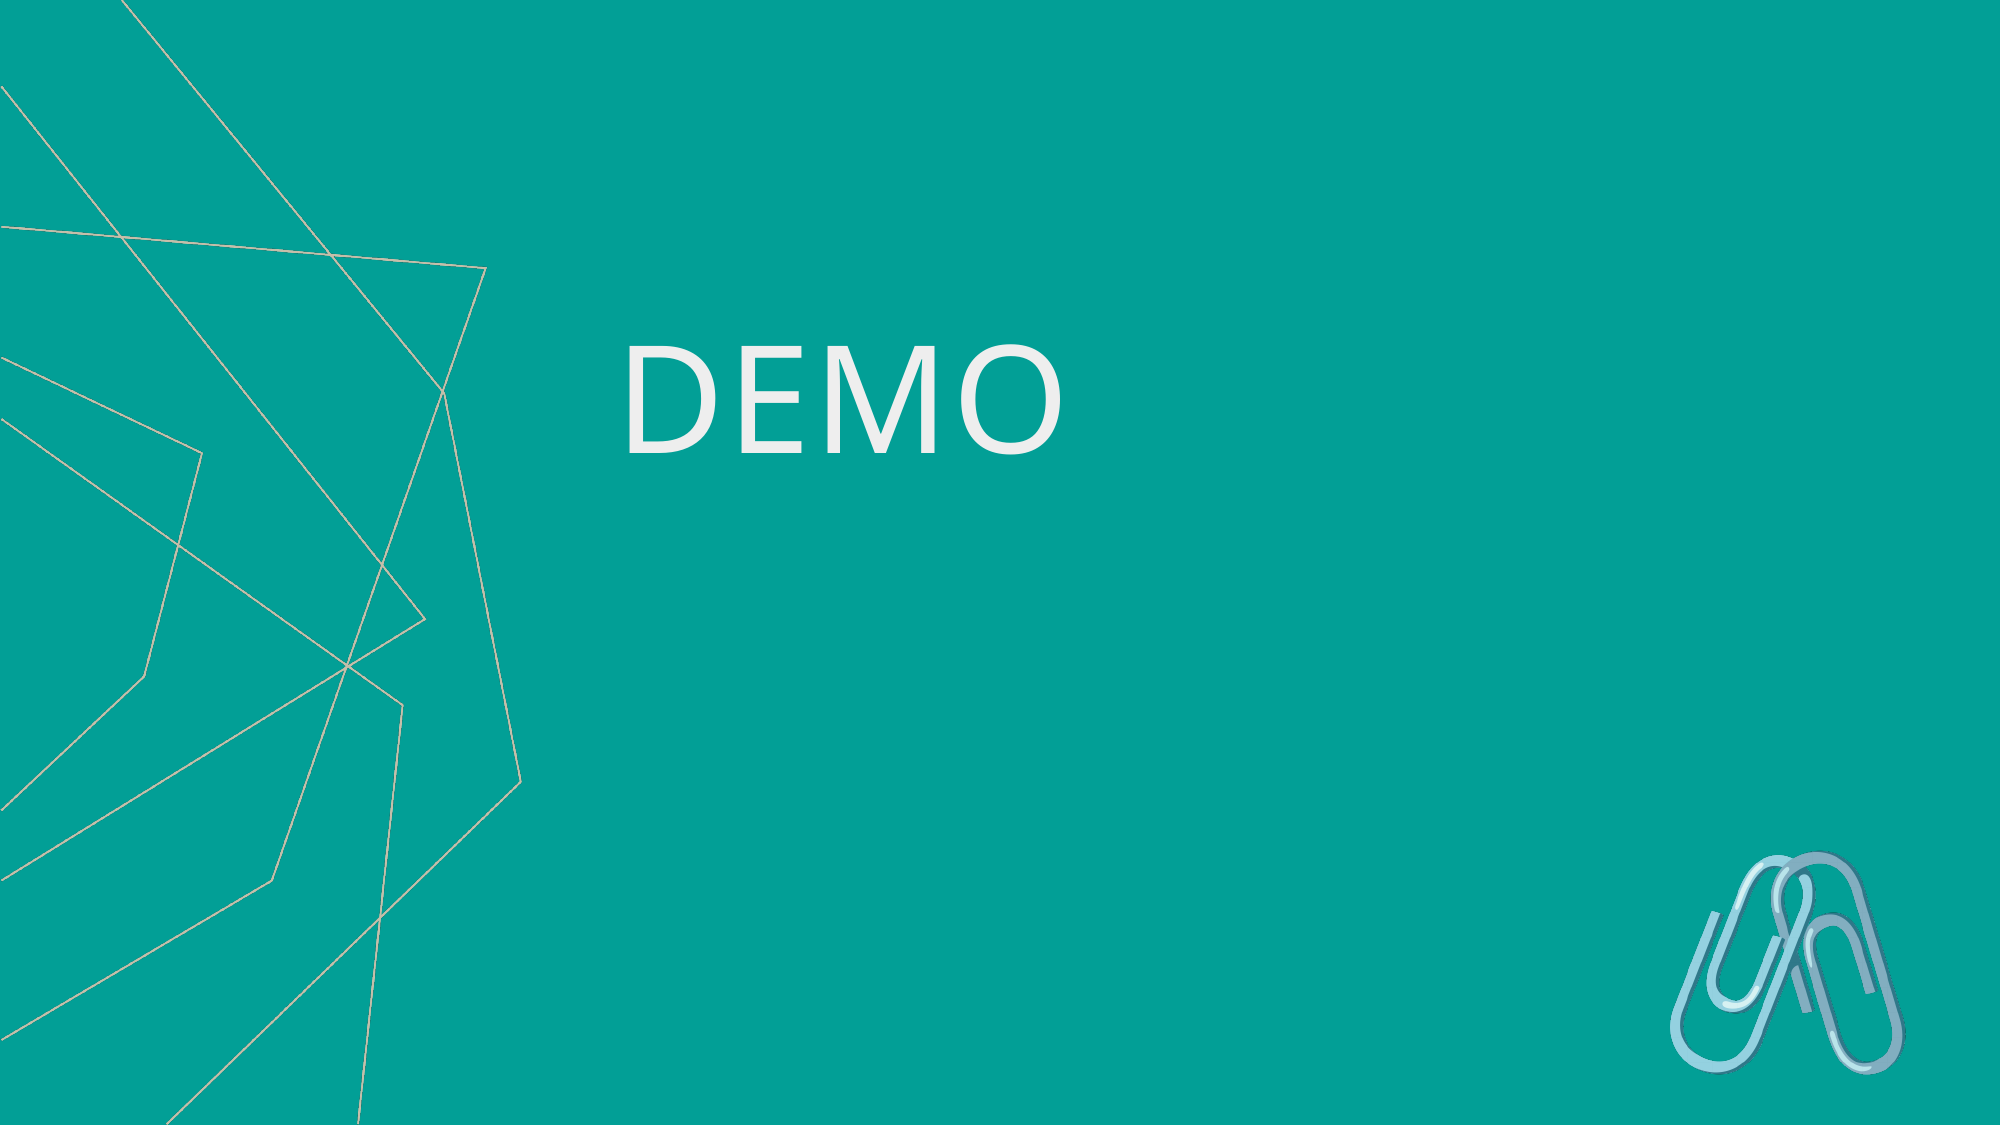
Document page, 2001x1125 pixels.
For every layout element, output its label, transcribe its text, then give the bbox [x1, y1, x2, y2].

picture [1662, 837, 1913, 1088]
title DEMO [600, 299, 1439, 498]
picture [0, 0, 522, 1125]
